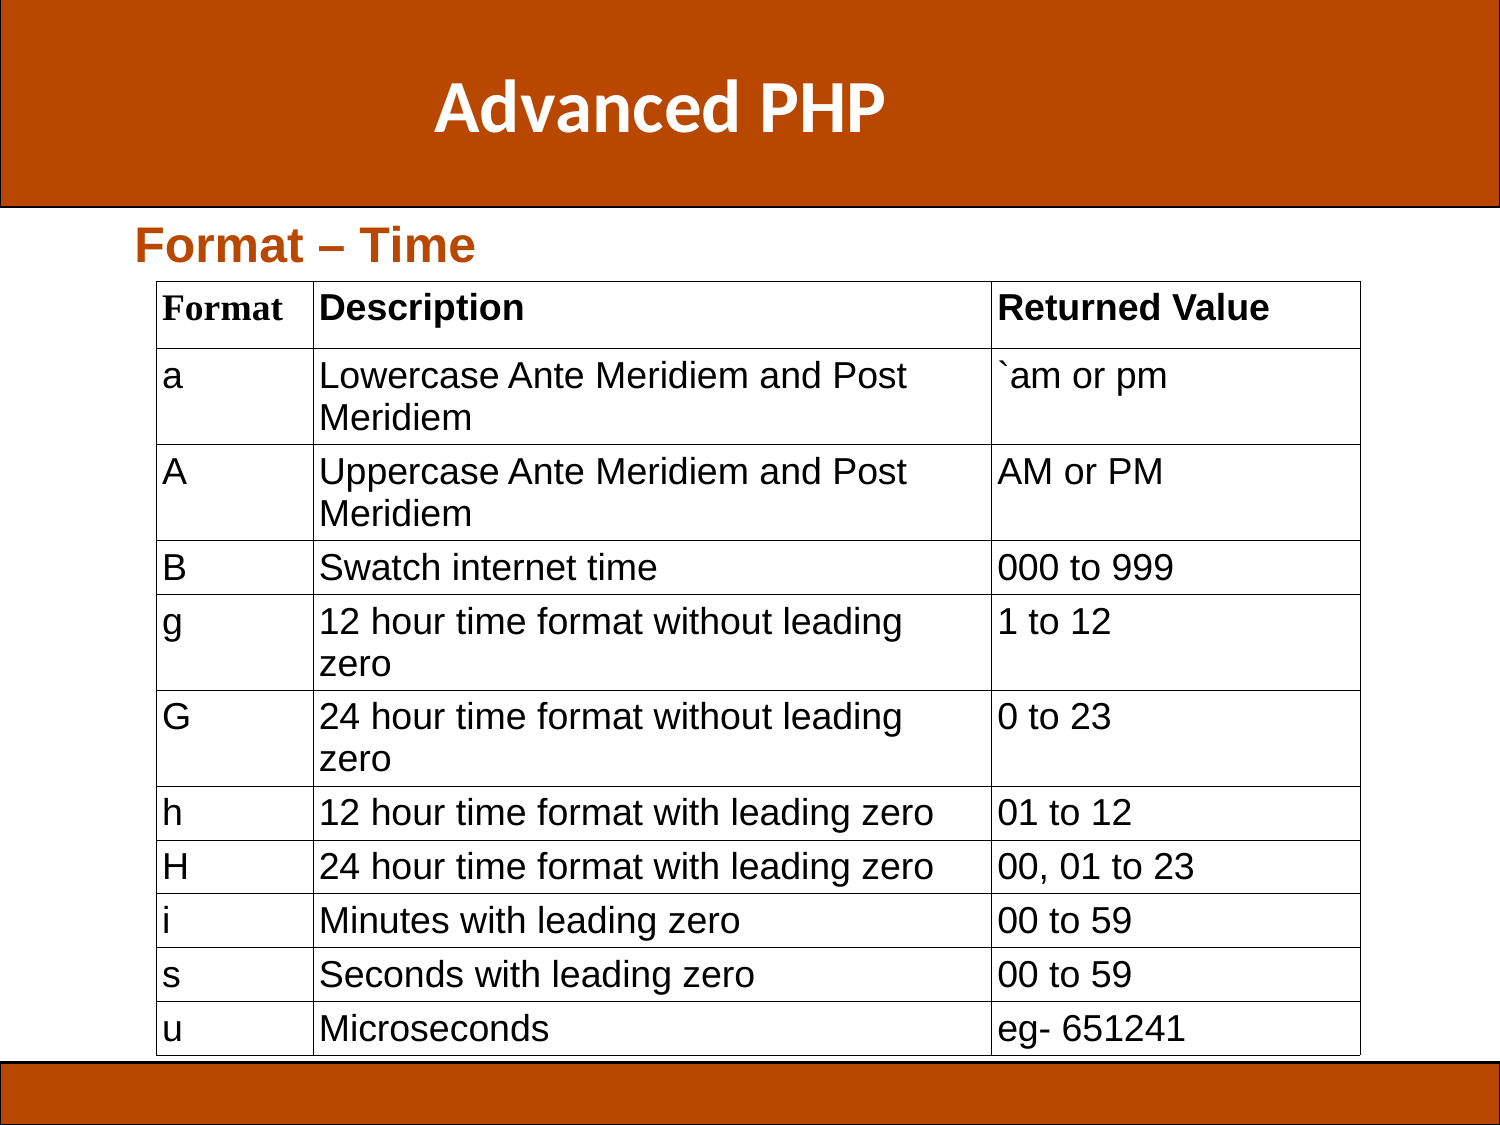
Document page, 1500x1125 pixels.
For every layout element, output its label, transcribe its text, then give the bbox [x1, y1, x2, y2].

table_cell 1 to 12 [992, 595, 1360, 690]
table_cell Swatch internet time [314, 541, 991, 594]
table_cell `am or pm [992, 349, 1360, 444]
table_cell i [157, 894, 313, 947]
table_cell 01 to 12 [992, 787, 1360, 840]
table_cell 24 hour time format without leading zero [314, 691, 991, 786]
table_cell Minutes with leading zero [314, 894, 991, 947]
table_cell 12 hour time format without leading zero [314, 595, 991, 690]
table_cell Microseconds [314, 1002, 991, 1055]
table_cell A [157, 445, 313, 540]
table_header Description [314, 282, 991, 348]
table_cell Lowercase Ante Meridiem and Post Meridiem [314, 349, 991, 444]
table_cell AM or PM [992, 445, 1360, 540]
table_header Returned Value [992, 282, 1360, 348]
table_cell 12 hour time format with leading zero [314, 787, 991, 840]
table_cell s [157, 948, 313, 1001]
table_cell Uppercase Ante Meridiem and Post Meridiem [314, 445, 991, 540]
table_cell 000 to 999 [992, 541, 1360, 594]
table_cell Seconds with leading zero [314, 948, 991, 1001]
table_cell 00 to 59 [992, 948, 1360, 1001]
table_cell u [157, 1002, 313, 1055]
table_cell G [157, 691, 313, 786]
table_cell B [157, 541, 313, 594]
table_cell a [157, 349, 313, 444]
table_cell 0 to 23 [992, 691, 1360, 786]
text_box Advanced PHP [202, 67, 1119, 148]
table_cell 00, 01 to 23 [992, 841, 1360, 893]
table_cell H [157, 841, 313, 893]
table_cell 00 to 59 [992, 894, 1360, 947]
table_cell h [157, 787, 313, 840]
table_cell eg- 651241 [992, 1002, 1360, 1055]
table_cell g [157, 595, 313, 690]
table_header Format [157, 282, 313, 348]
table_cell 24 hour time format with leading zero [314, 841, 991, 893]
list Format – Time [23, 148, 1412, 864]
